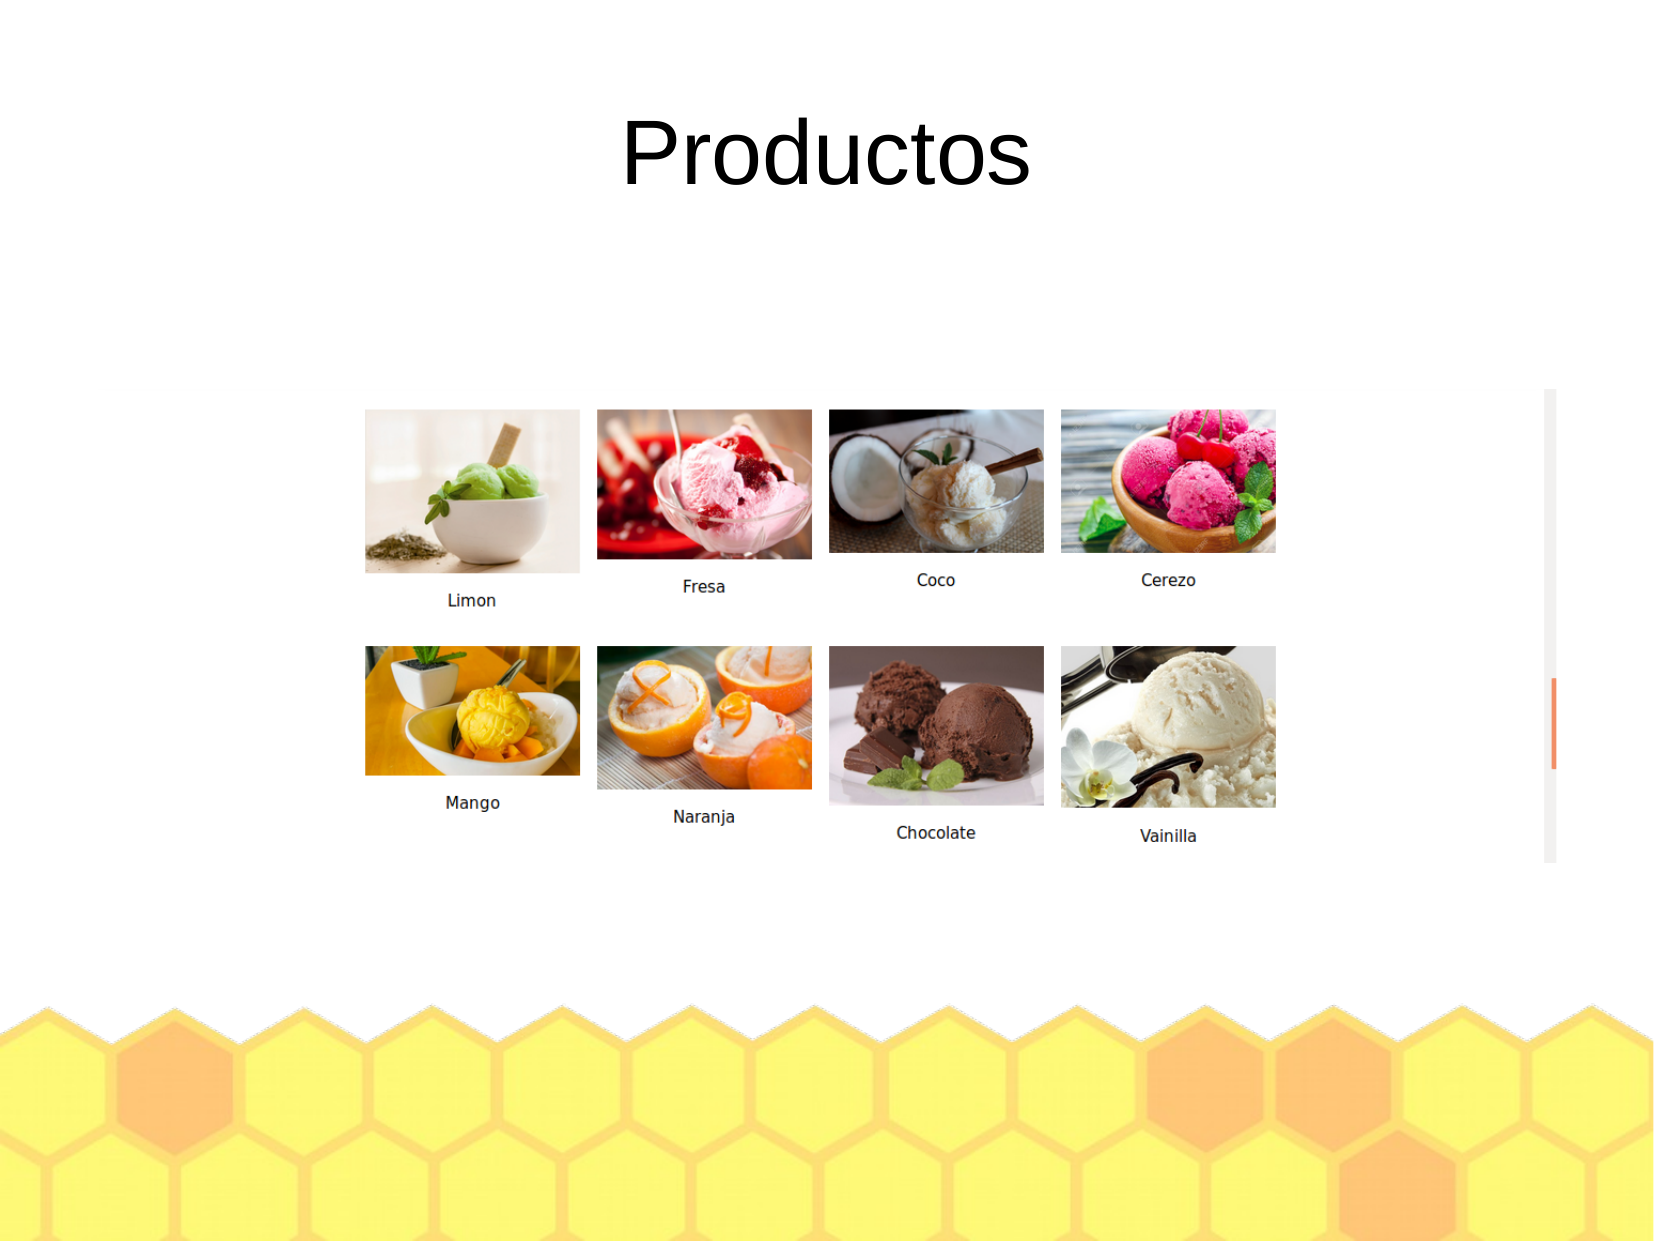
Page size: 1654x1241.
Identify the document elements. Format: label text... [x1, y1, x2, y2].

picture [0, 1001, 1654, 1241]
title Productos [82, 49, 1571, 257]
picture [97, 389, 1557, 863]
